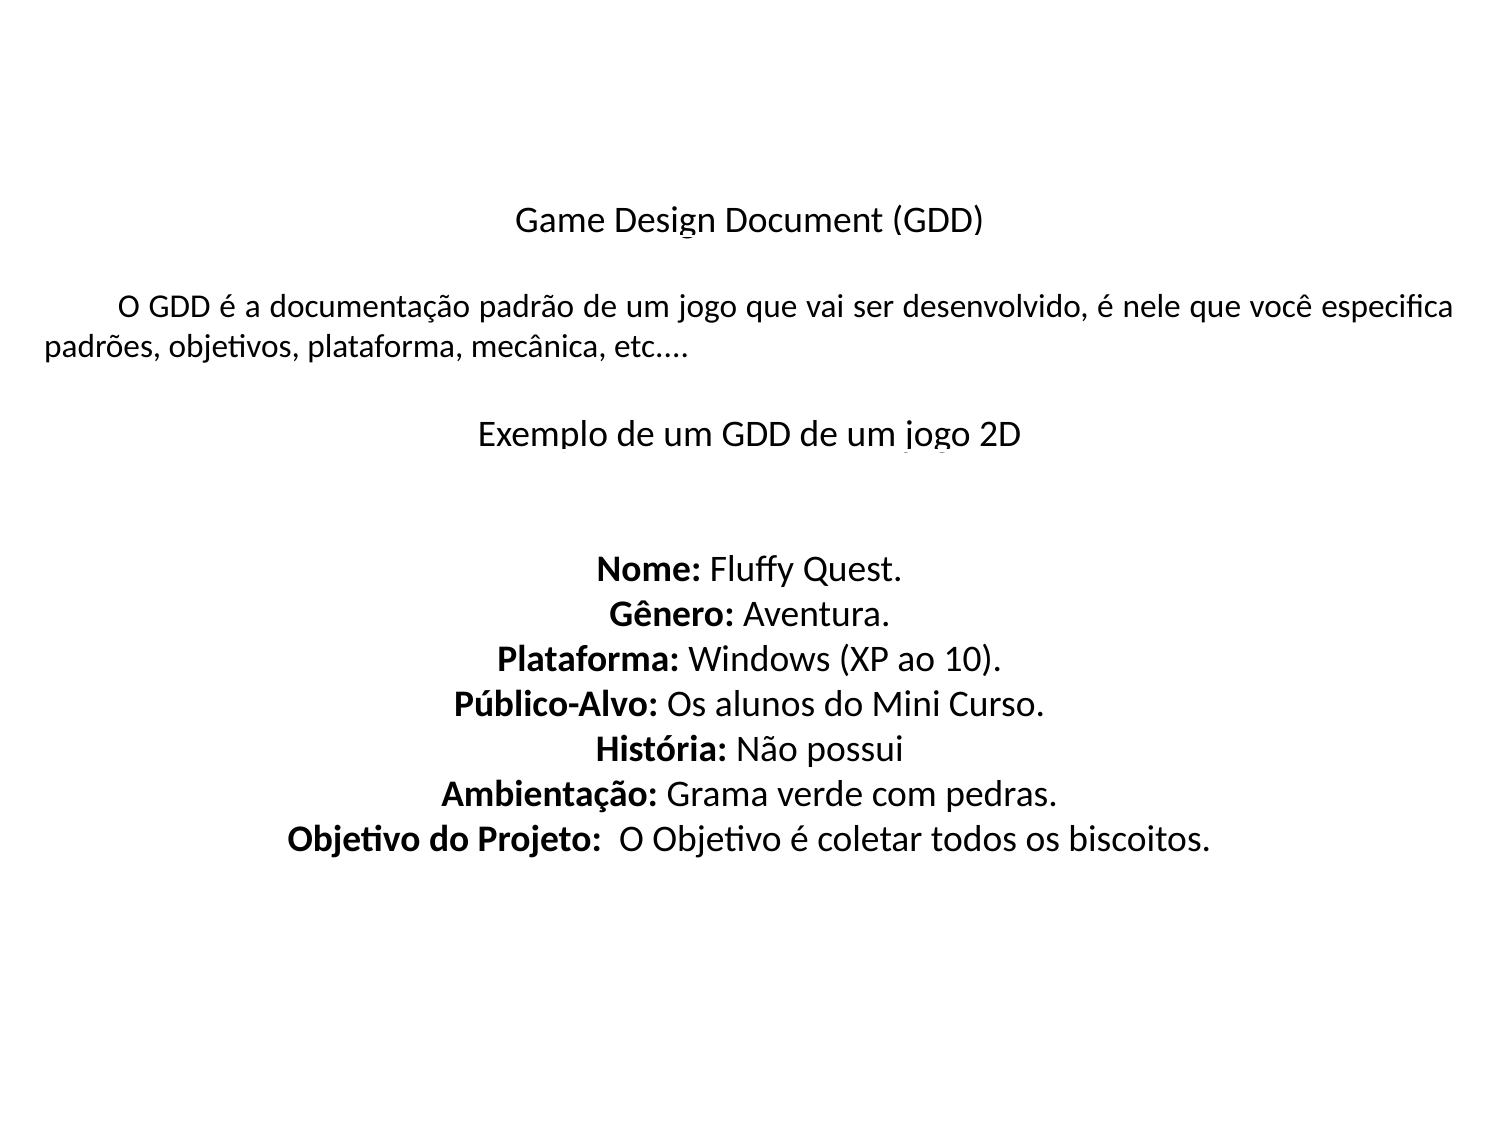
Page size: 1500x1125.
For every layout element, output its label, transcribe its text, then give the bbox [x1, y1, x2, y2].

text_box Game Design Document (GDD) O GDD é a documentação padrão de um jogo que vai ser desenvolvido, é nele que você especifica padrões, objetivos, plataforma, mecânica, etc.... Exemplo de um GDD de um jogo 2D Nome: Fluffy Quest. Gênero: Aventura. Plataforma: Windows (XP ao 10). Público-Alvo: Os alunos do Mini Curso. História: Não possui Ambientação: Grama verde com pedras. Objetivo do Projeto: O Objetivo é coletar todos os biscoitos. [29, 45, 1471, 1094]
